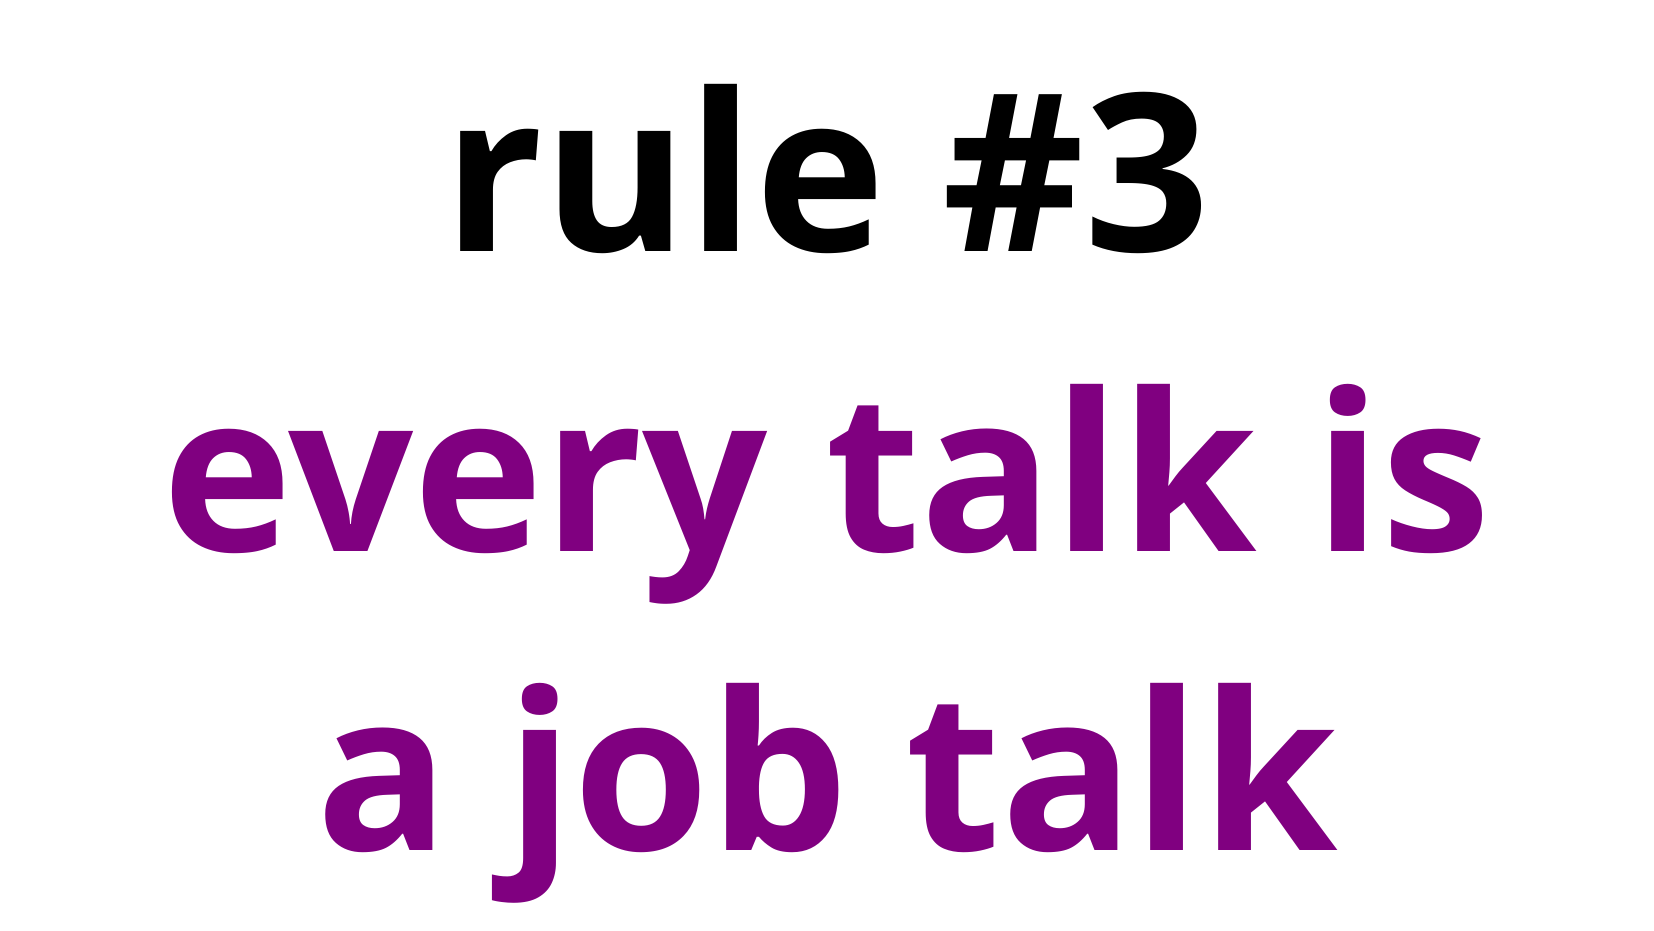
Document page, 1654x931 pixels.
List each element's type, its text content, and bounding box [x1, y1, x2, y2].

title rule #3 every talk is a job talk [82, 36, 1572, 895]
